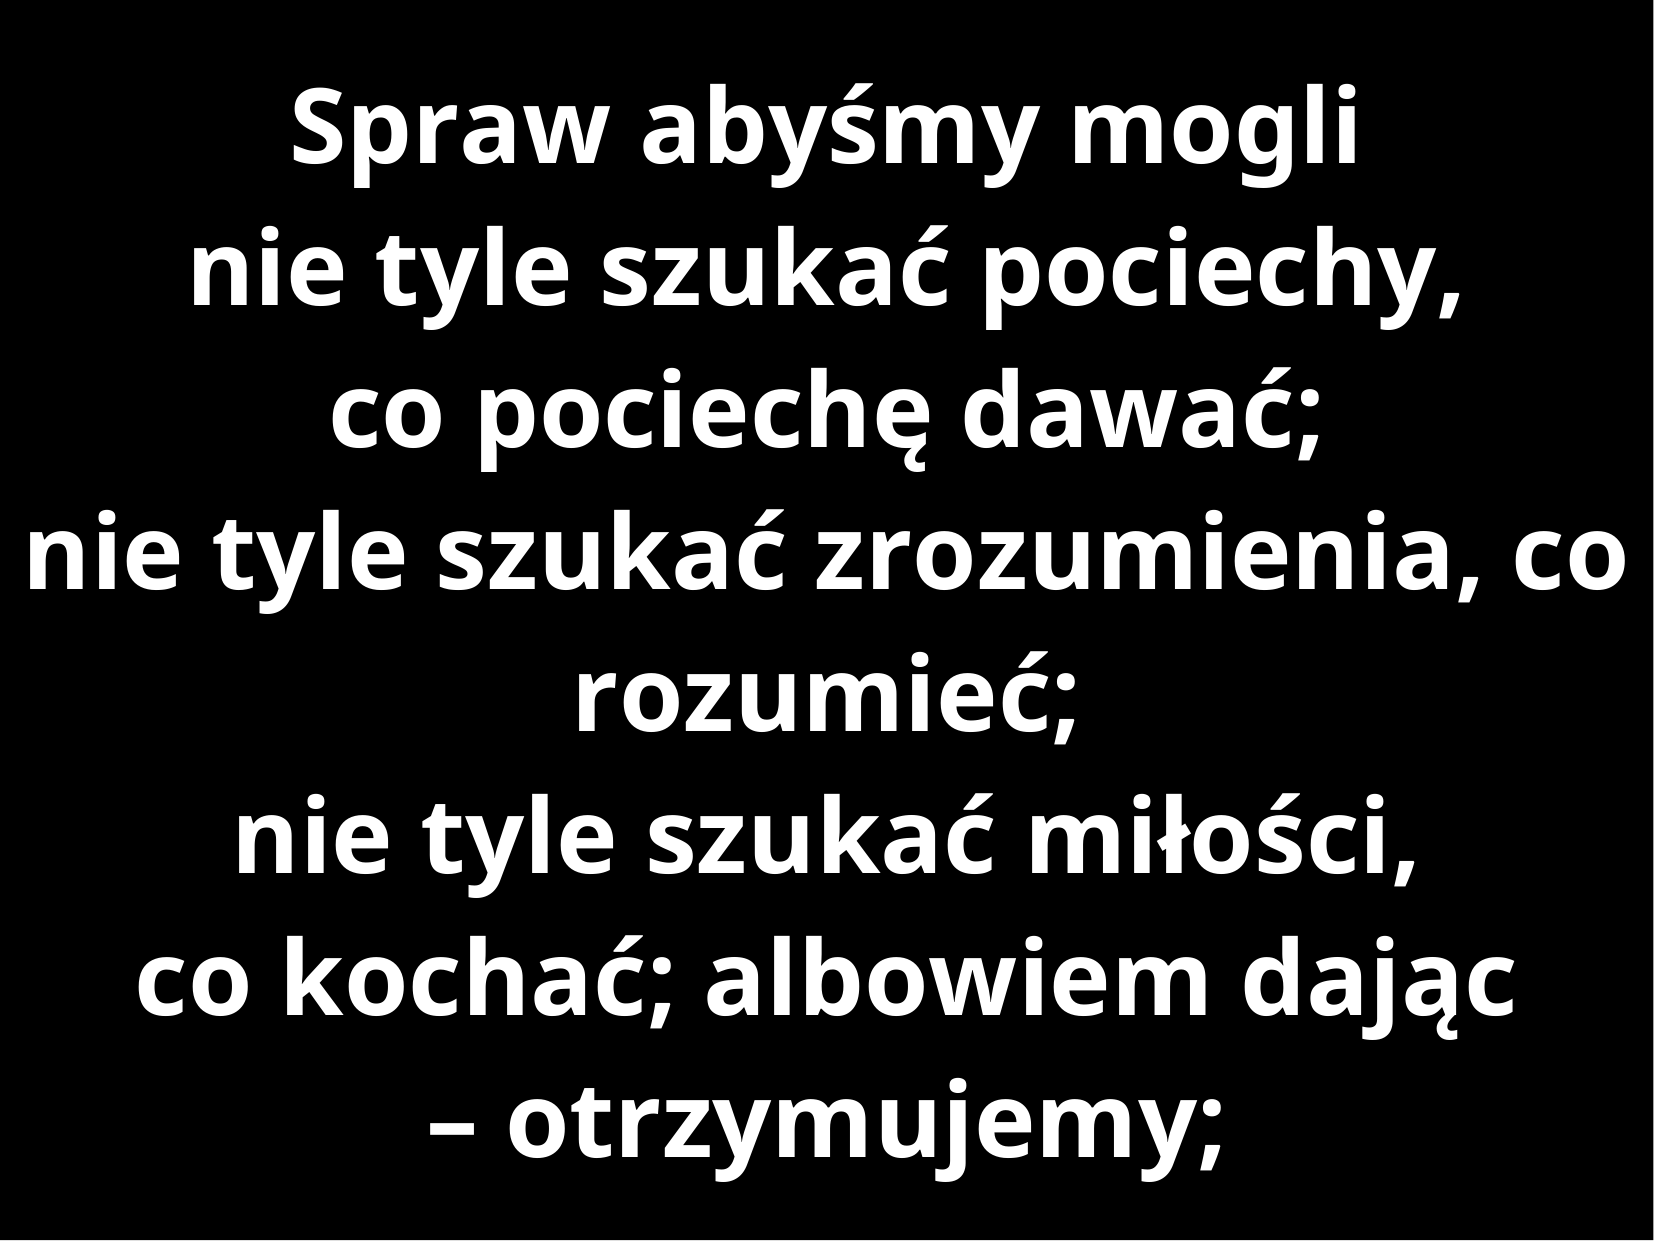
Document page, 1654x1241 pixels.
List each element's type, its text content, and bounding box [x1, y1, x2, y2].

title Spraw abyśmy mogli nie tyle szukać pociechy, co pociechę dawać; nie tyle szukać zrozumienia, co rozumieć; nie tyle szukać miłości, co kochać; albowiem dając – otrzymujemy; [0, 0, 1654, 1241]
